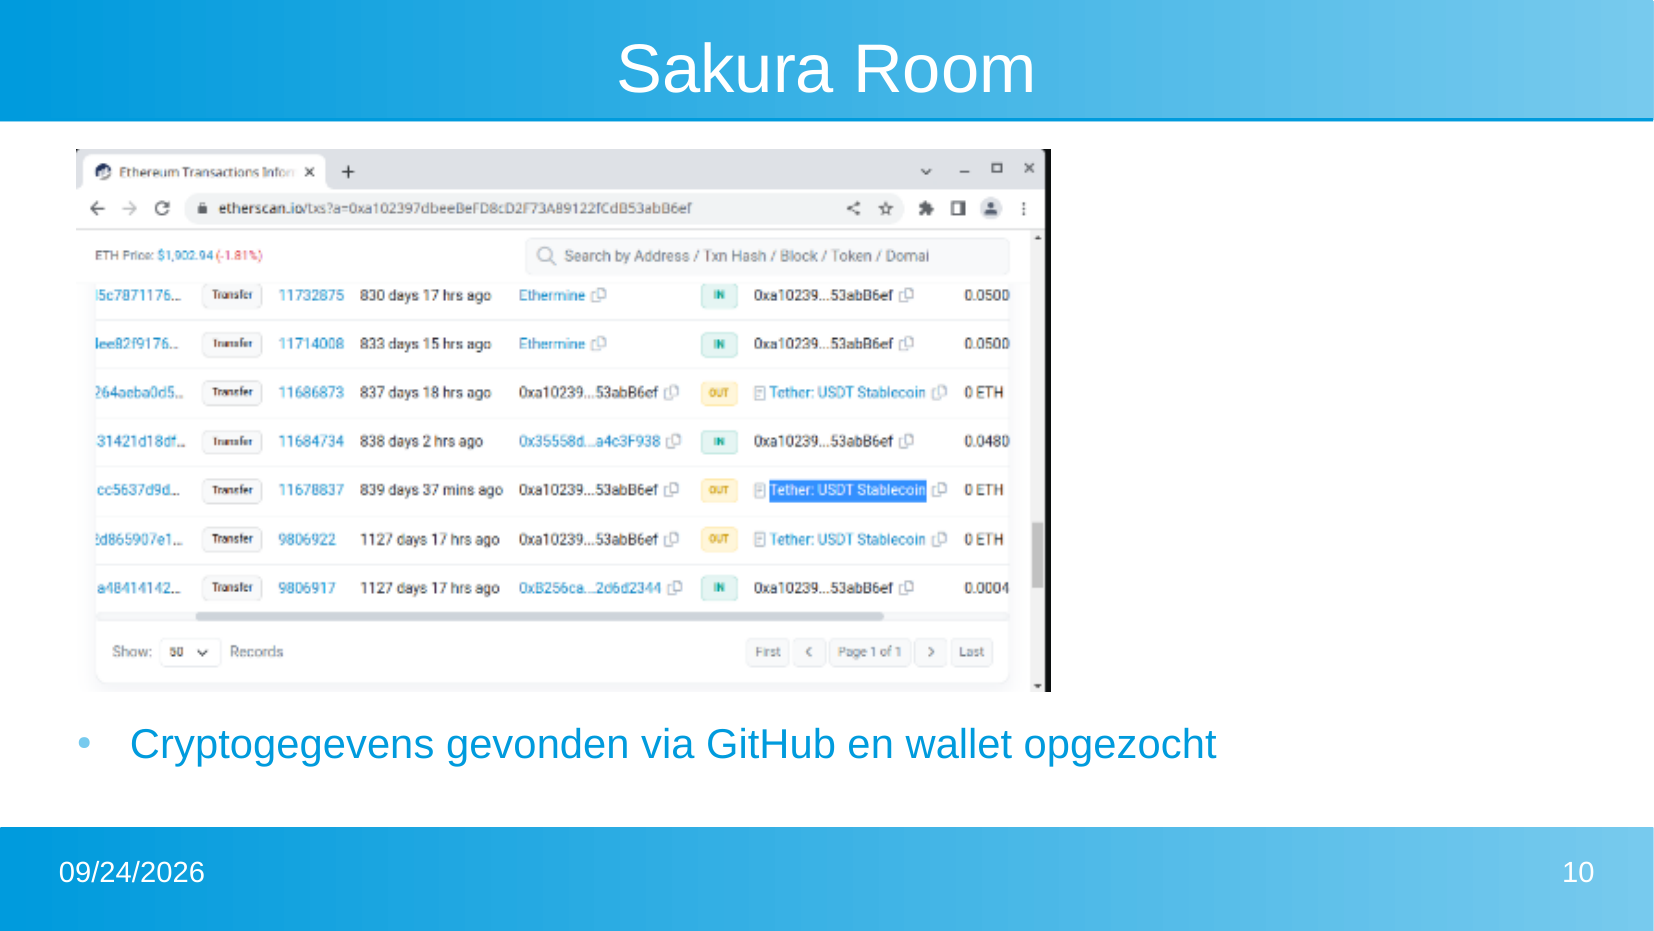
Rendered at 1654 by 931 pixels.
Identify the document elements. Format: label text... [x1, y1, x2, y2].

list Cryptogegevens gevonden via GitHub en wallet opgezocht [59, 177, 1538, 768]
picture [76, 149, 1051, 692]
title Sakura Room [59, 29, 1595, 108]
